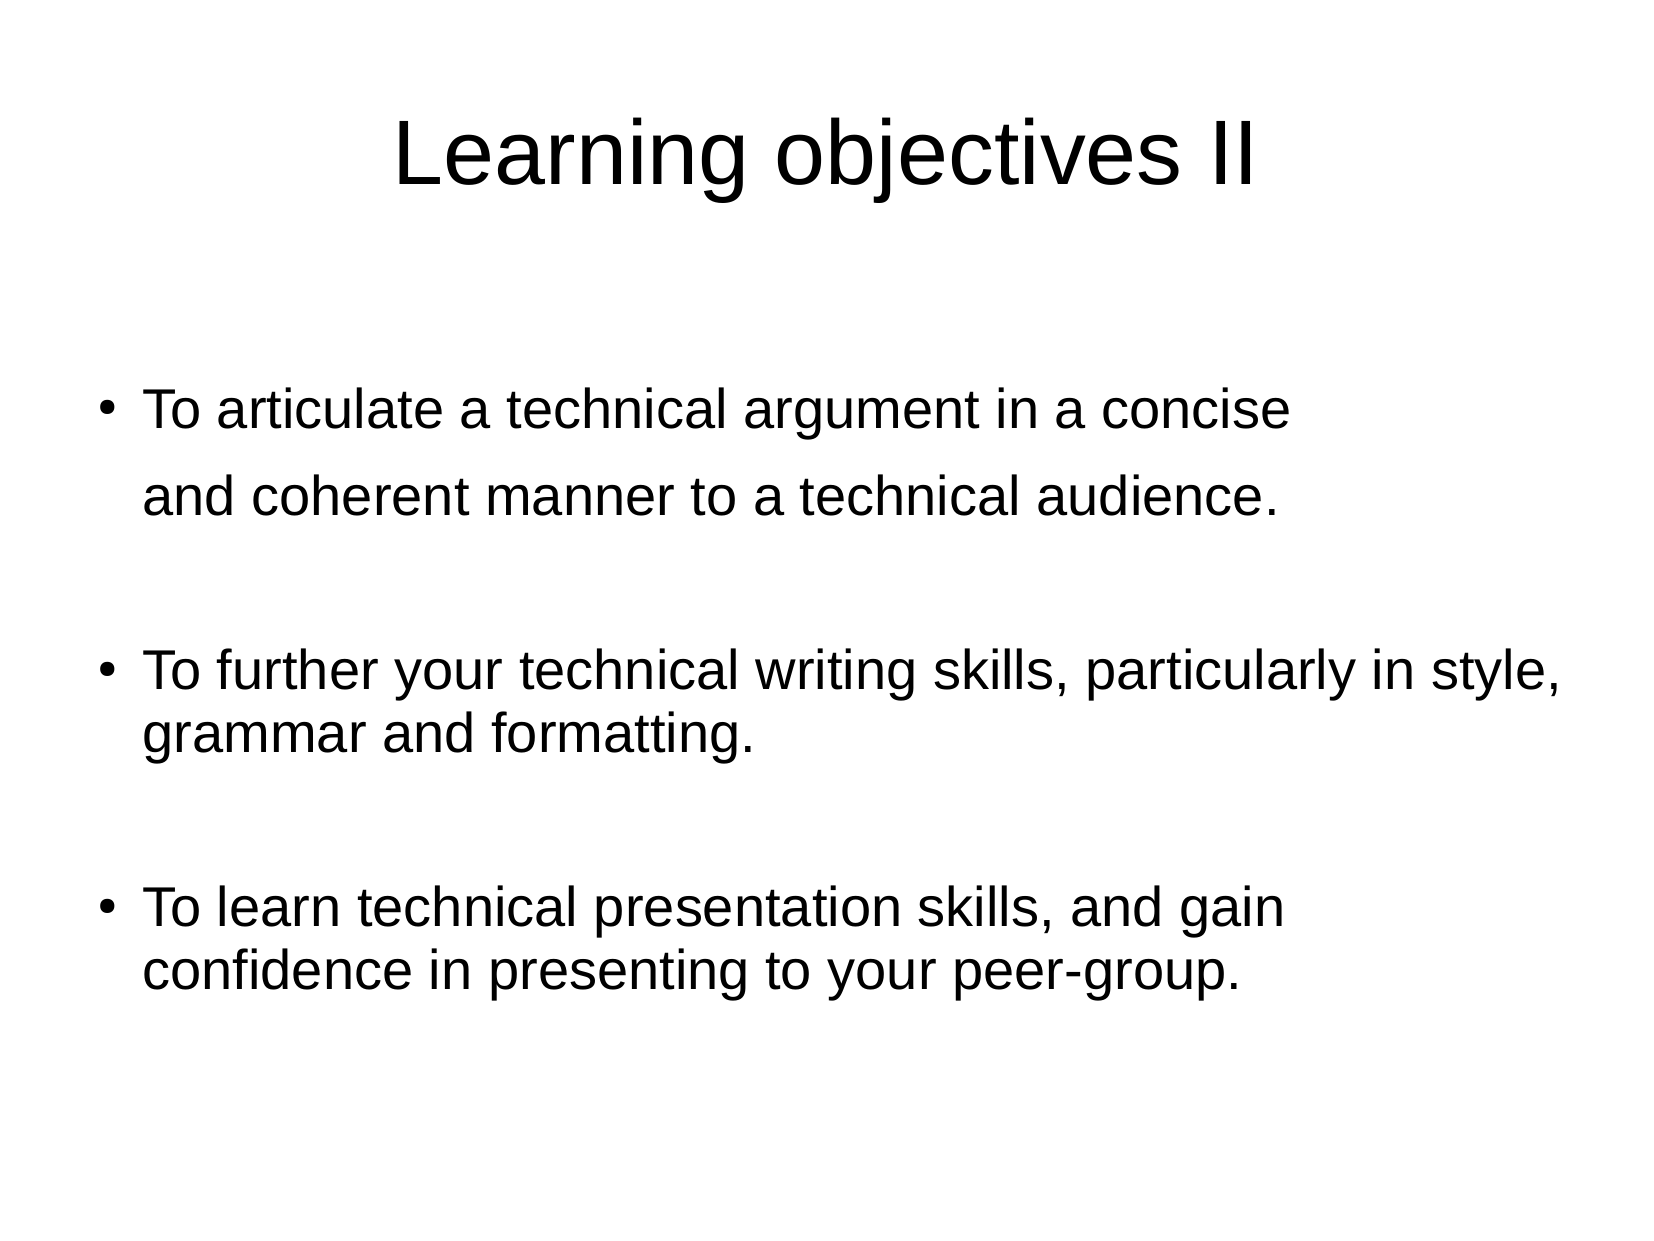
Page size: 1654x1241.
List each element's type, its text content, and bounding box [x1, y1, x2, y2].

list To articulate a technical argument in a concise and coherent manner to a technical audience. To further your technical writing skills, particularly in style, grammar and formatting. To learn technical presentation skills, and gain confidence in presenting to your peer-group. [82, 290, 1571, 1010]
title Learning objectives II [82, 49, 1571, 257]
